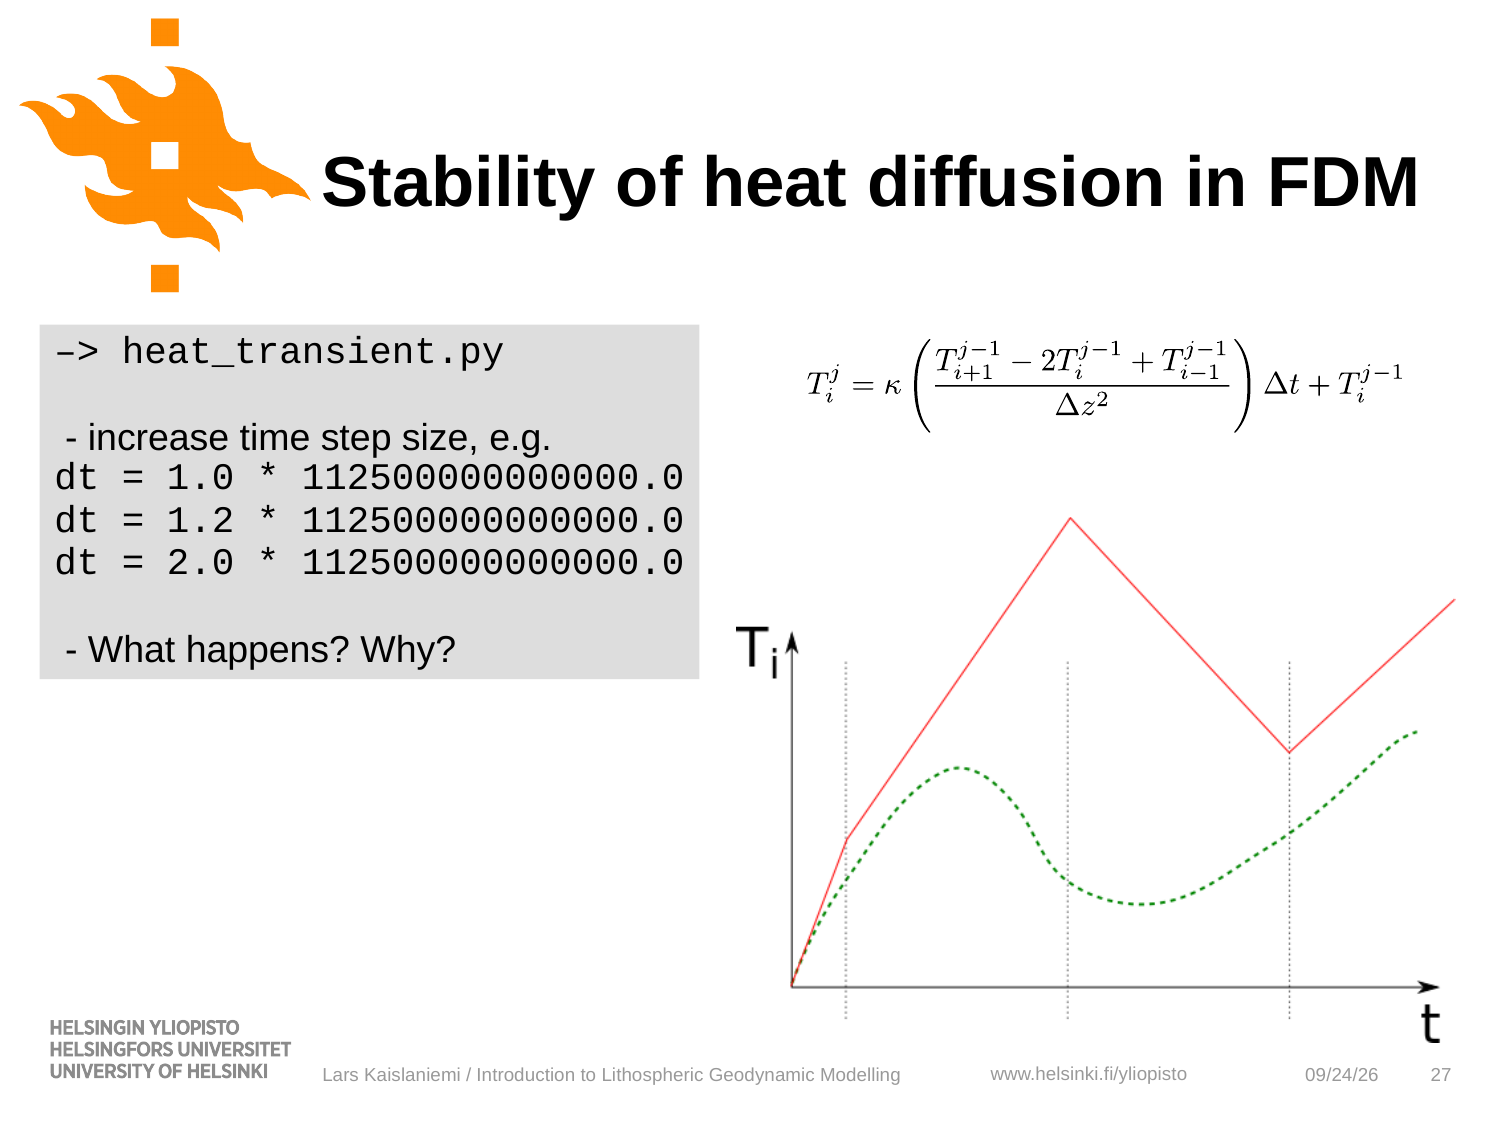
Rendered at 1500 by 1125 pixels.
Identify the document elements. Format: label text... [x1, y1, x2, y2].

text_box [806, 339, 1404, 433]
title Stability of heat diffusion in FDM [321, 87, 1447, 276]
picture [736, 517, 1456, 1043]
text_box –> heat_transient.py - increase time step size, e.g. dt = 1.0 * 112500000000000.0 dt = 1.2 * 112500000000000.0 dt = 2.0 * 112500000000000.0 - What happens? Why? [39, 324, 700, 680]
picture [0, 0, 337, 318]
picture [32, 1001, 309, 1096]
